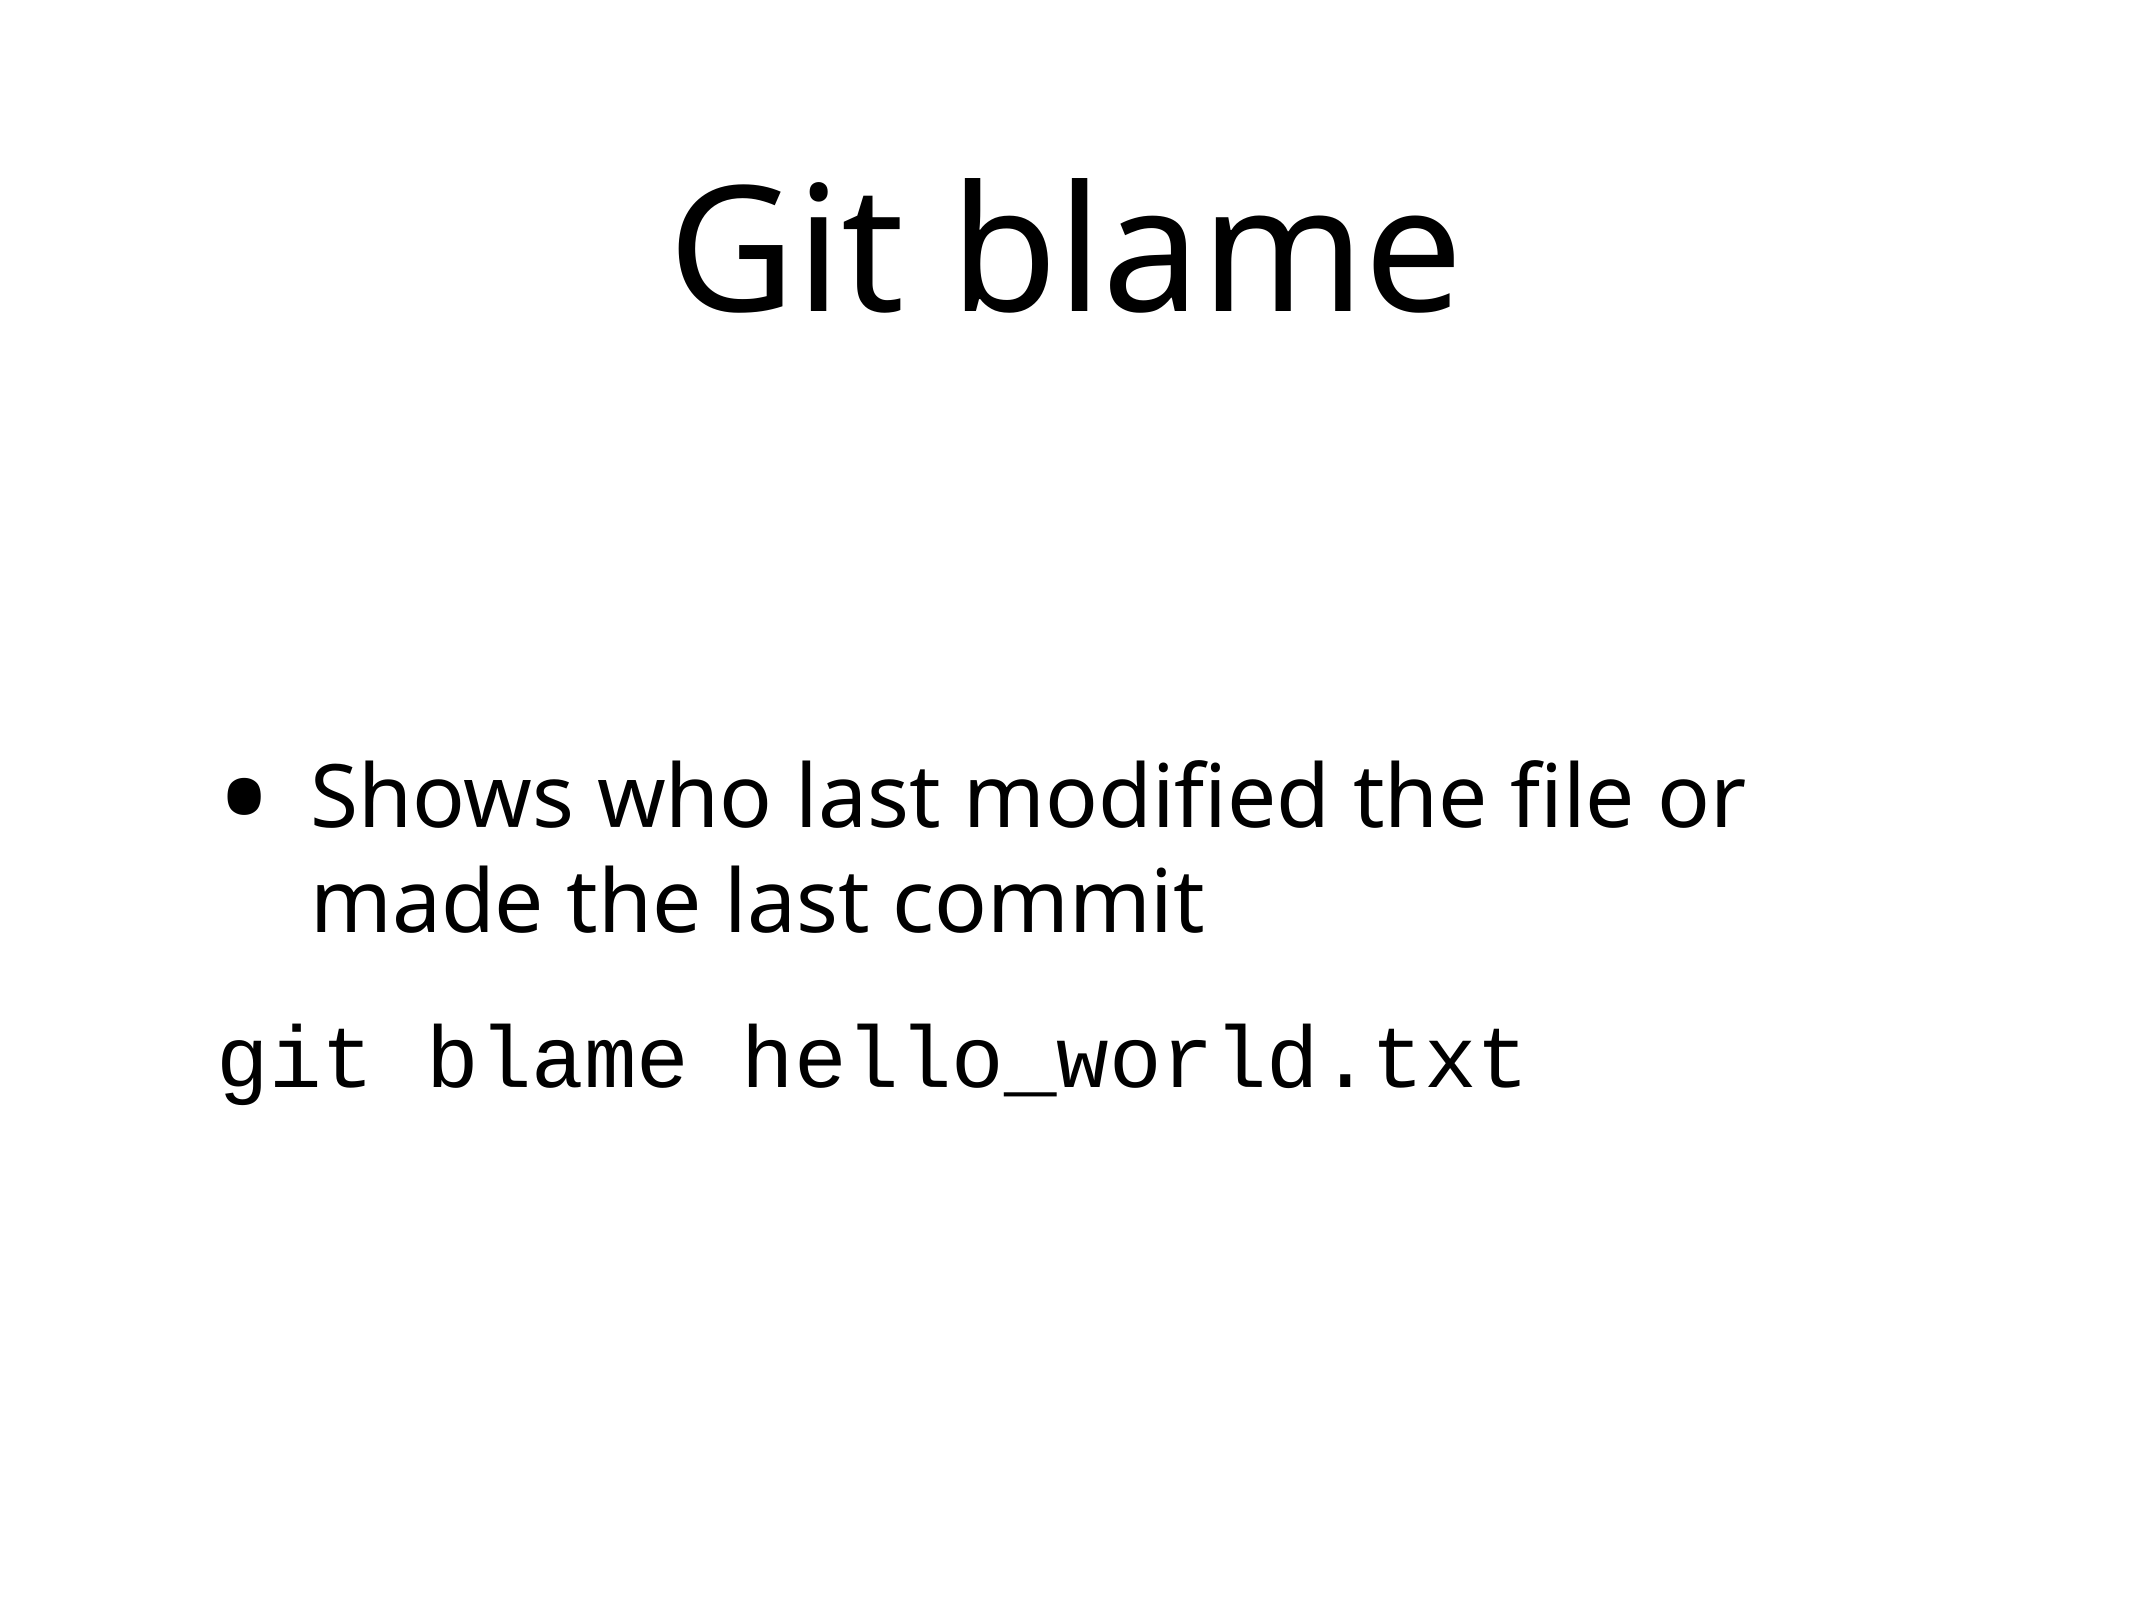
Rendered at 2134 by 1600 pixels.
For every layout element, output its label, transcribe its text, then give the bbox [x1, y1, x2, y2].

title Git blame [208, 41, 1925, 442]
list Shows who last modified the file or made the last commit git blame hello_world.txt [208, 454, 1925, 1392]
